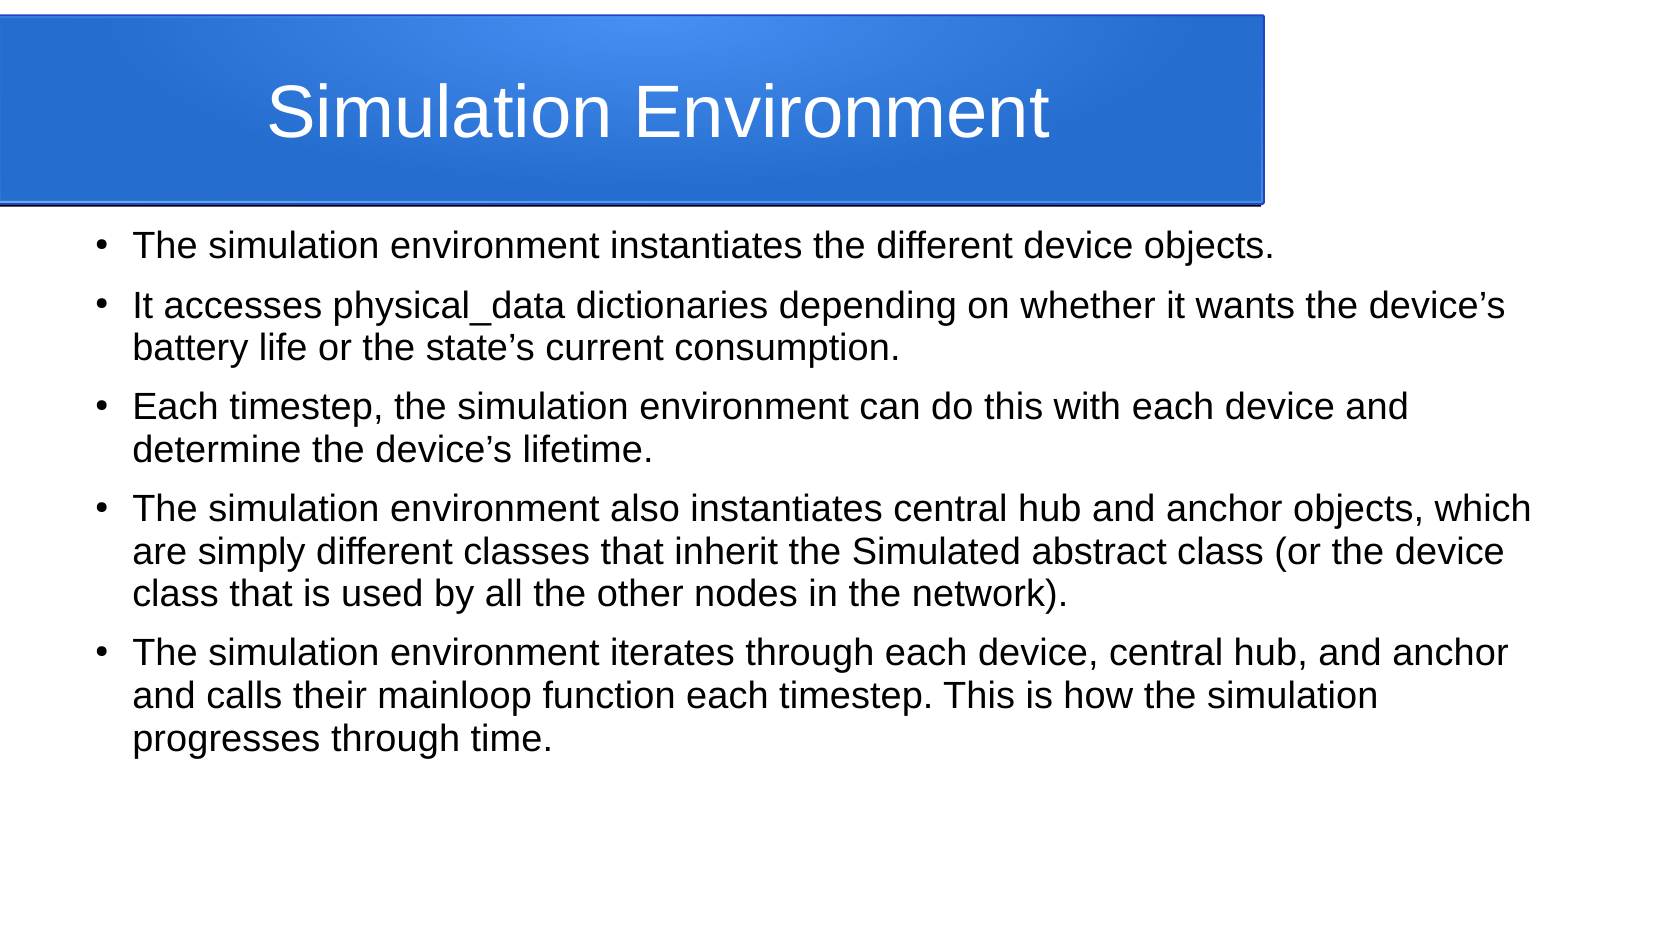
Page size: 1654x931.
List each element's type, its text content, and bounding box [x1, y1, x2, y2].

title Simulation Environment [82, 35, 1235, 189]
list The simulation environment instantiates the different device objects. It accesses physical_data dictionaries depending on whether it wants the device’s battery life or the state’s current consumption. Each timestep, the simulation environment can do this with each device and determine the device’s lifetime. The simulation environment also instantiates central hub and anchor objects, which are simply different classes that inherit the Simulated abstract class (or the device class that is used by all the other nodes in the network). The simulation environment iterates through each device, central hub, and anchor and calls their mainloop function each timestep. This is how the simulation progresses through time. [82, 224, 1571, 764]
